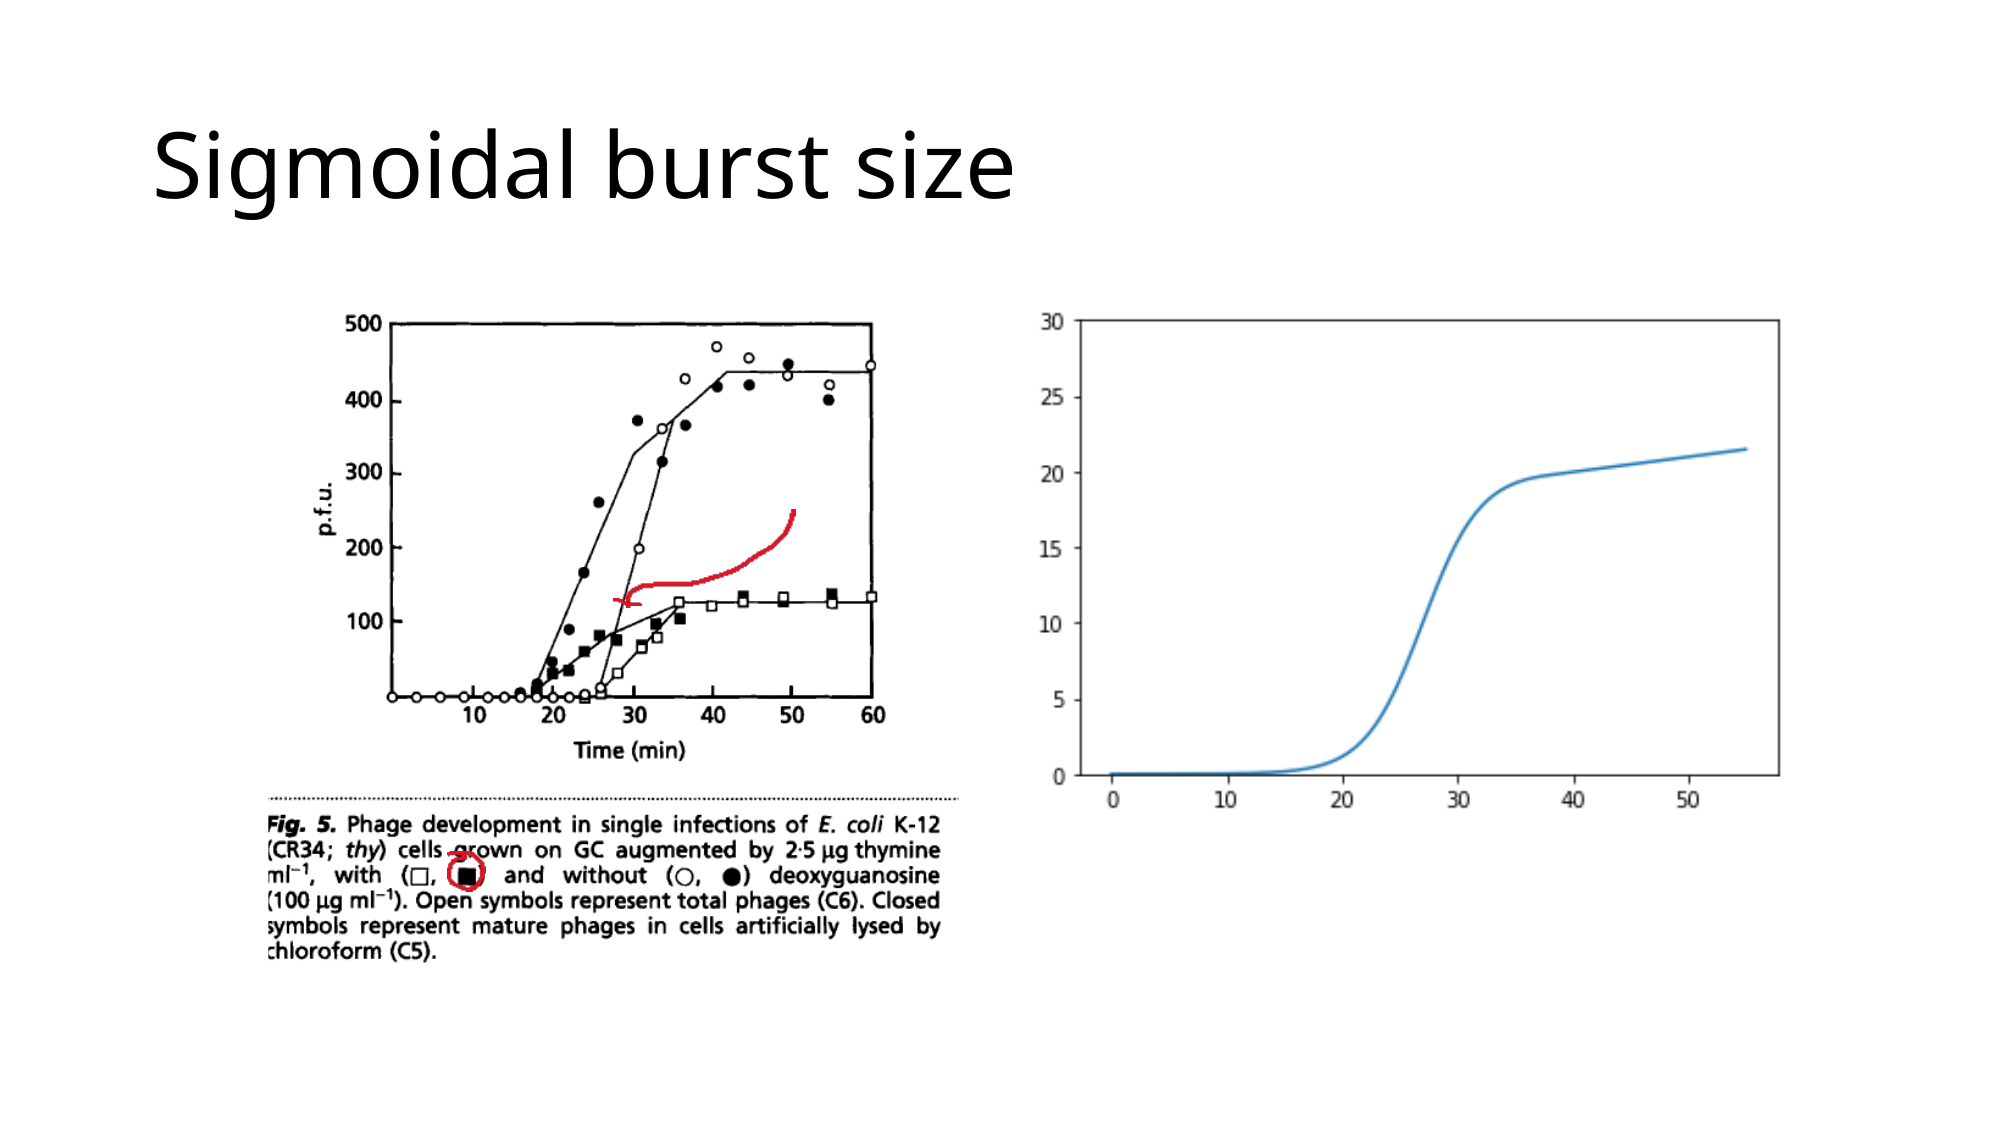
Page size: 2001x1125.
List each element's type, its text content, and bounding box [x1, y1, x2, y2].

title Sigmoidal burst size [137, 59, 1863, 278]
picture [1024, 300, 1791, 826]
picture [268, 282, 959, 973]
